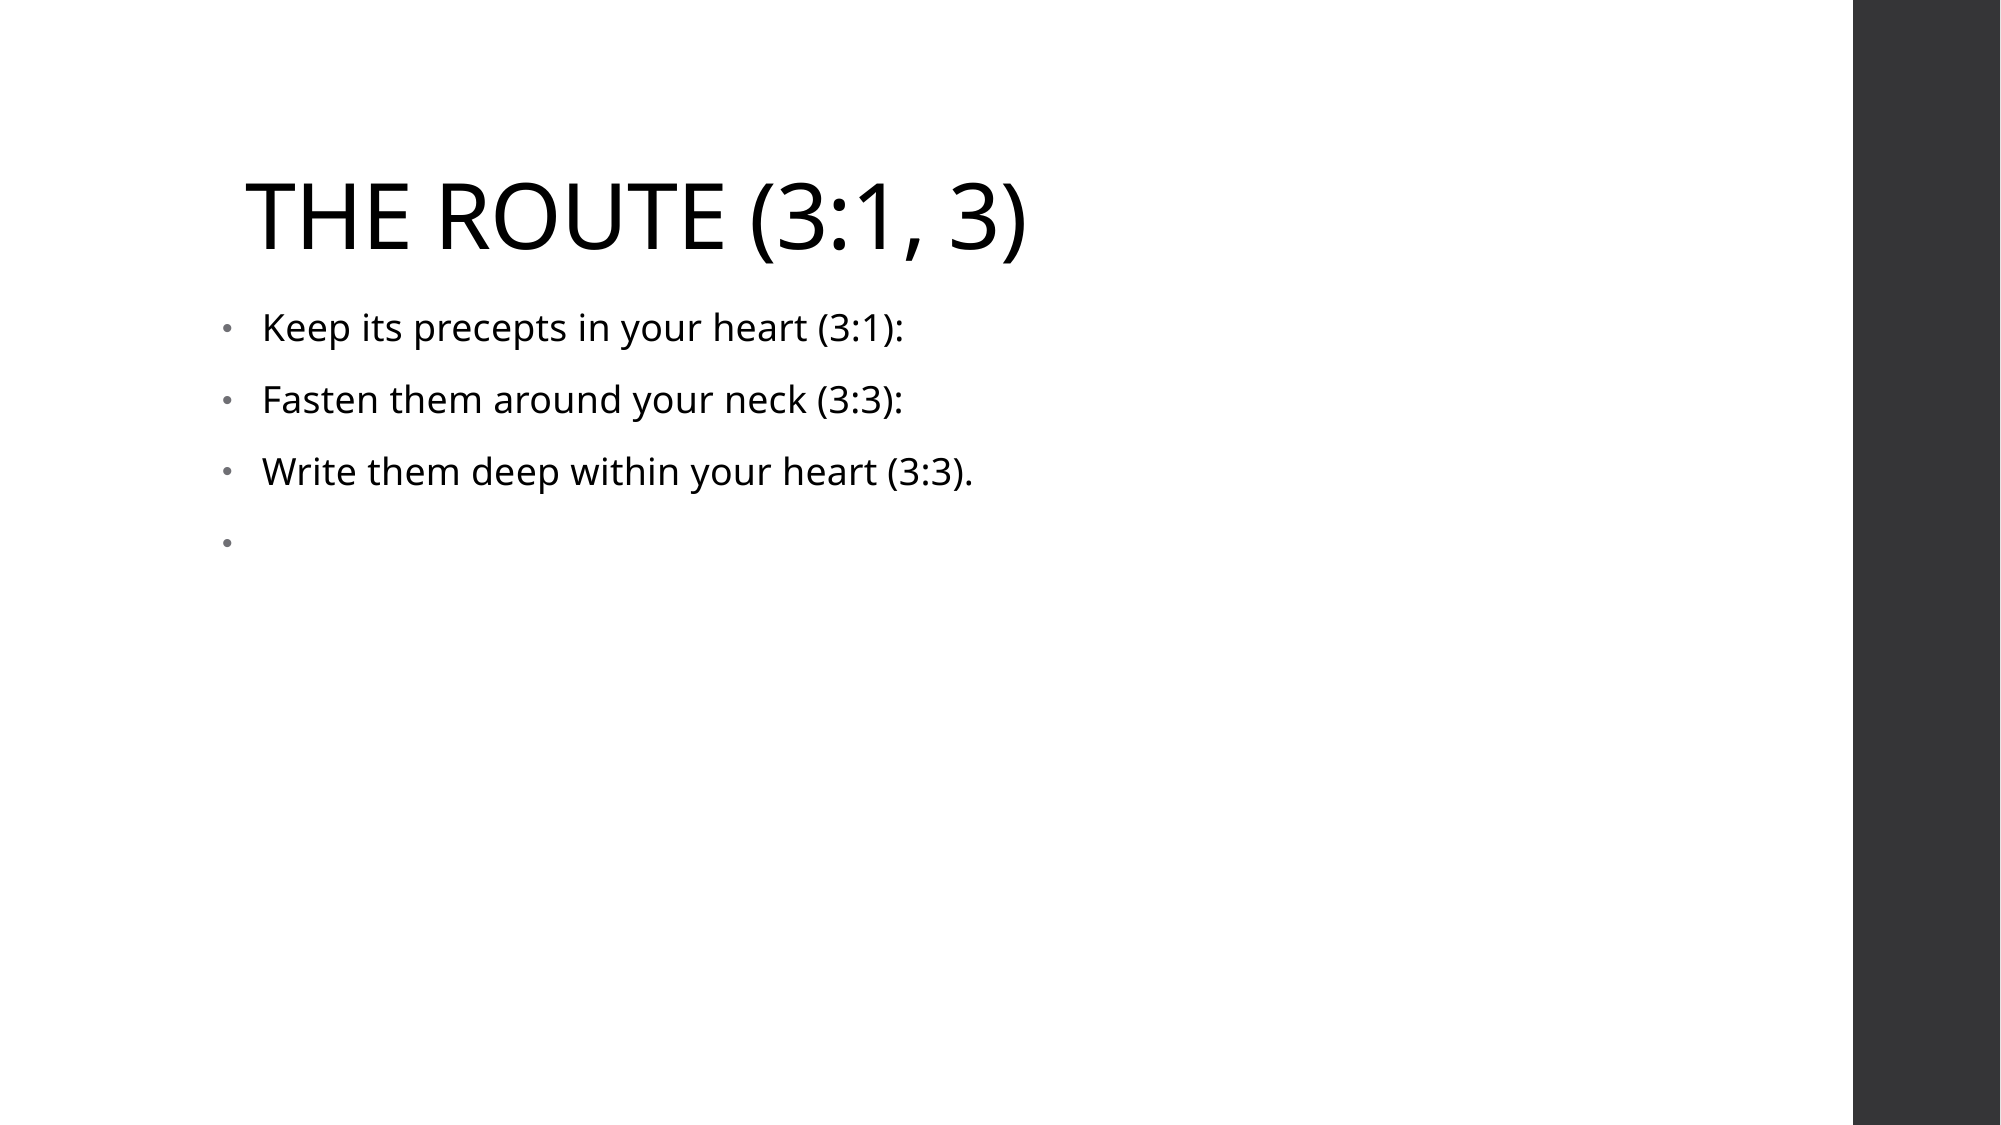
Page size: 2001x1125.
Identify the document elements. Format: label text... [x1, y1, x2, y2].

title THE ROUTE (3:1, 3) [206, 60, 1797, 278]
list Keep its precepts in your heart (3:1): Fasten them around your neck (3:3): Write them deep within your heart (3:3). [206, 299, 1617, 1014]
